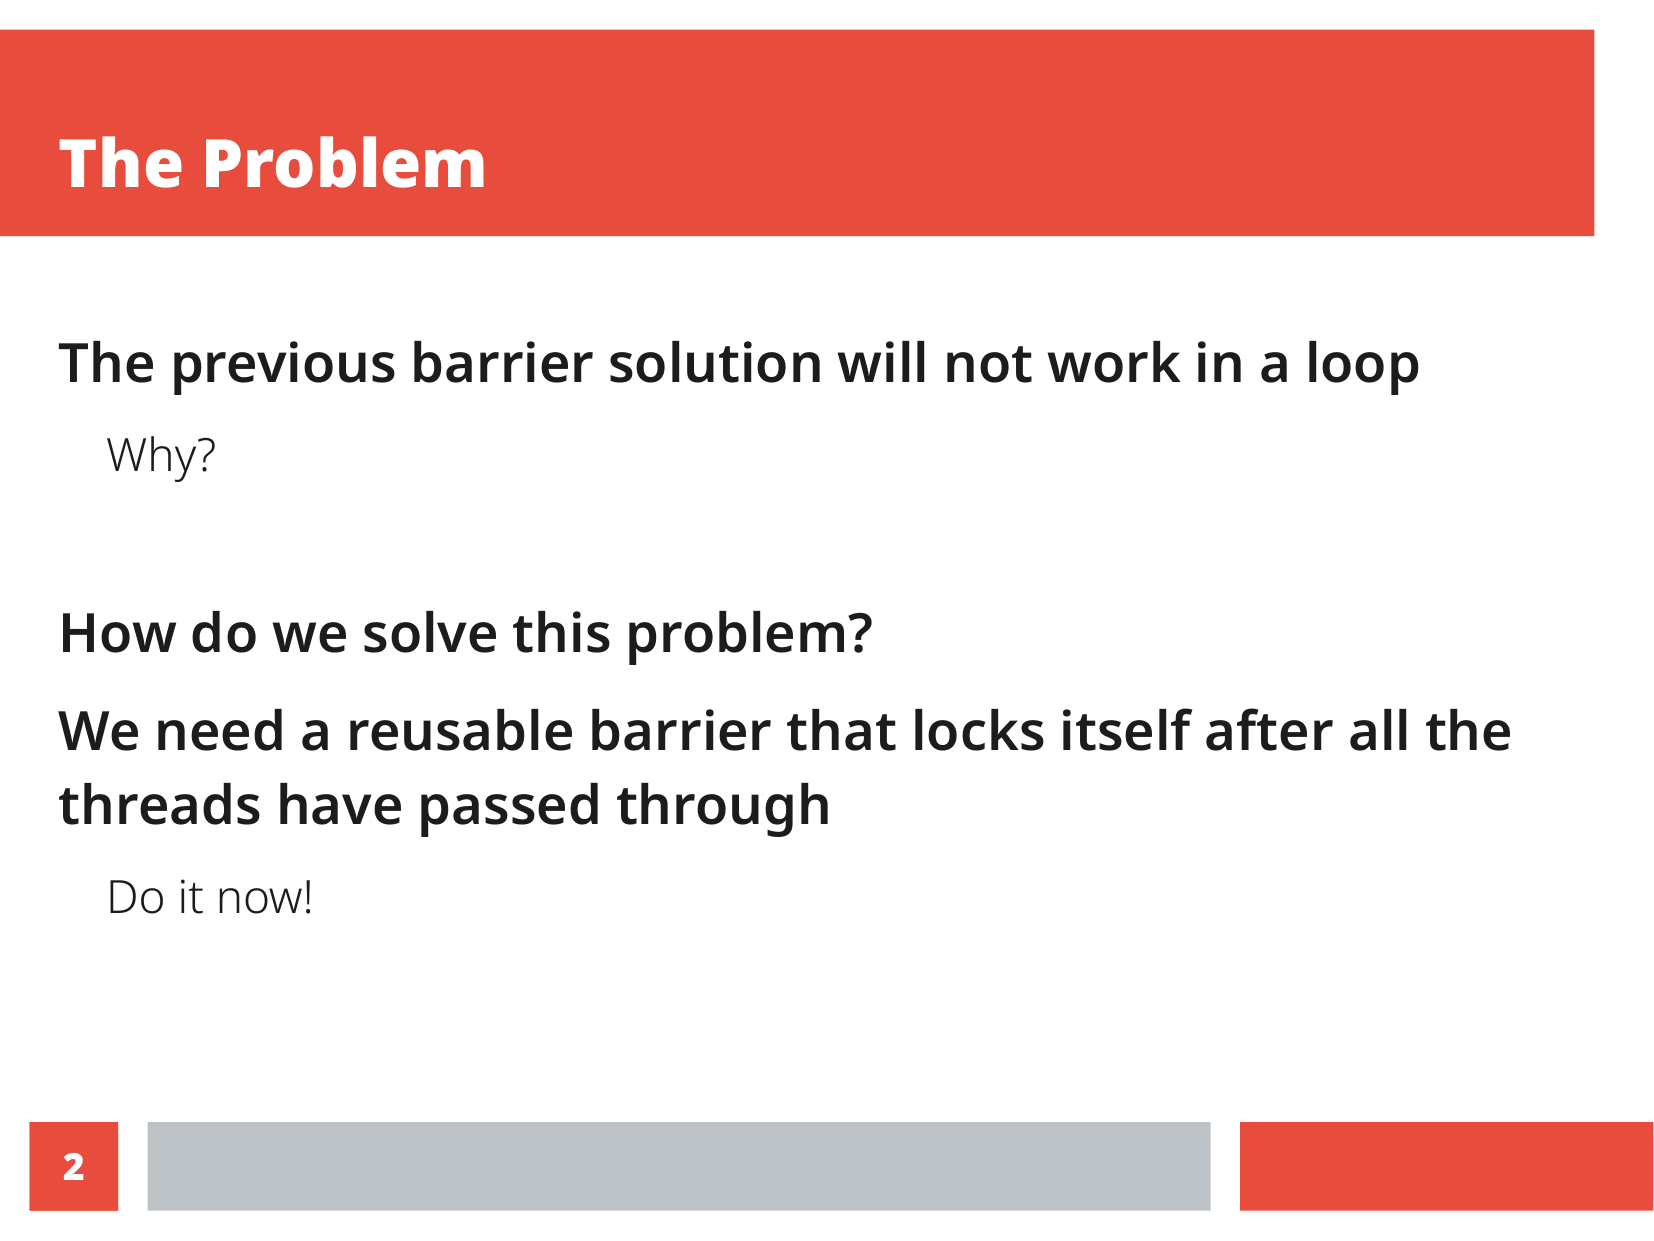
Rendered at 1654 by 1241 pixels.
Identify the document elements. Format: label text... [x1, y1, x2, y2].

title The Problem [59, 59, 1595, 207]
list The previous barrier solution will not work in a loop Why? How do we solve this problem? We need a reusable barrier that locks itself after all the threads have passed through Do it now! [59, 324, 1565, 1093]
